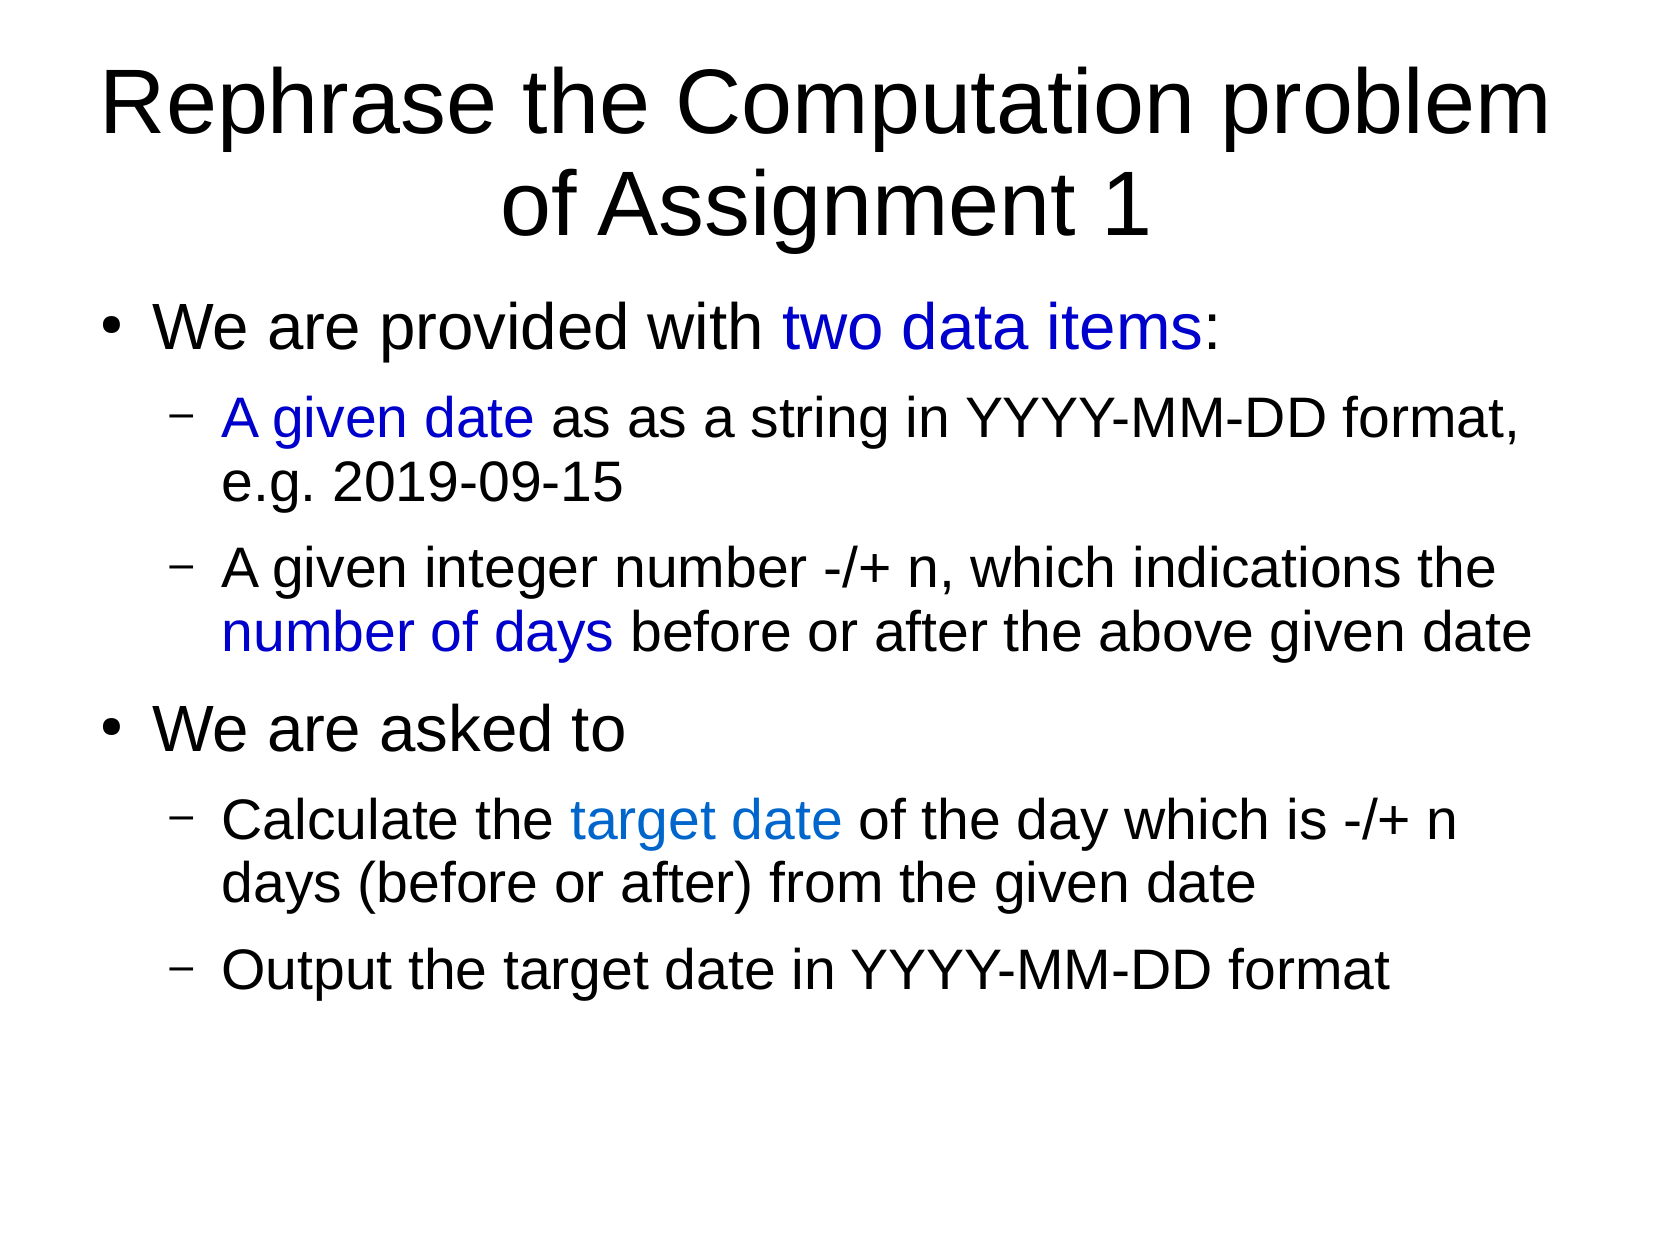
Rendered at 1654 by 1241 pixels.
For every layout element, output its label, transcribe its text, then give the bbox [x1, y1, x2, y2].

title Rephrase the Computation problem of Assignment 1 [82, 49, 1571, 257]
list We are provided with two data items: A given date as as a string in YYYY-MM-DD format, e.g. 2019-09-15 A given integer number -/+ n, which indications the number of days before or after the above given date We are asked to Calculate the target date of the day which is -/+ n days (before or after) from the given date Output the target date in YYYY-MM-DD format [82, 290, 1571, 1010]
